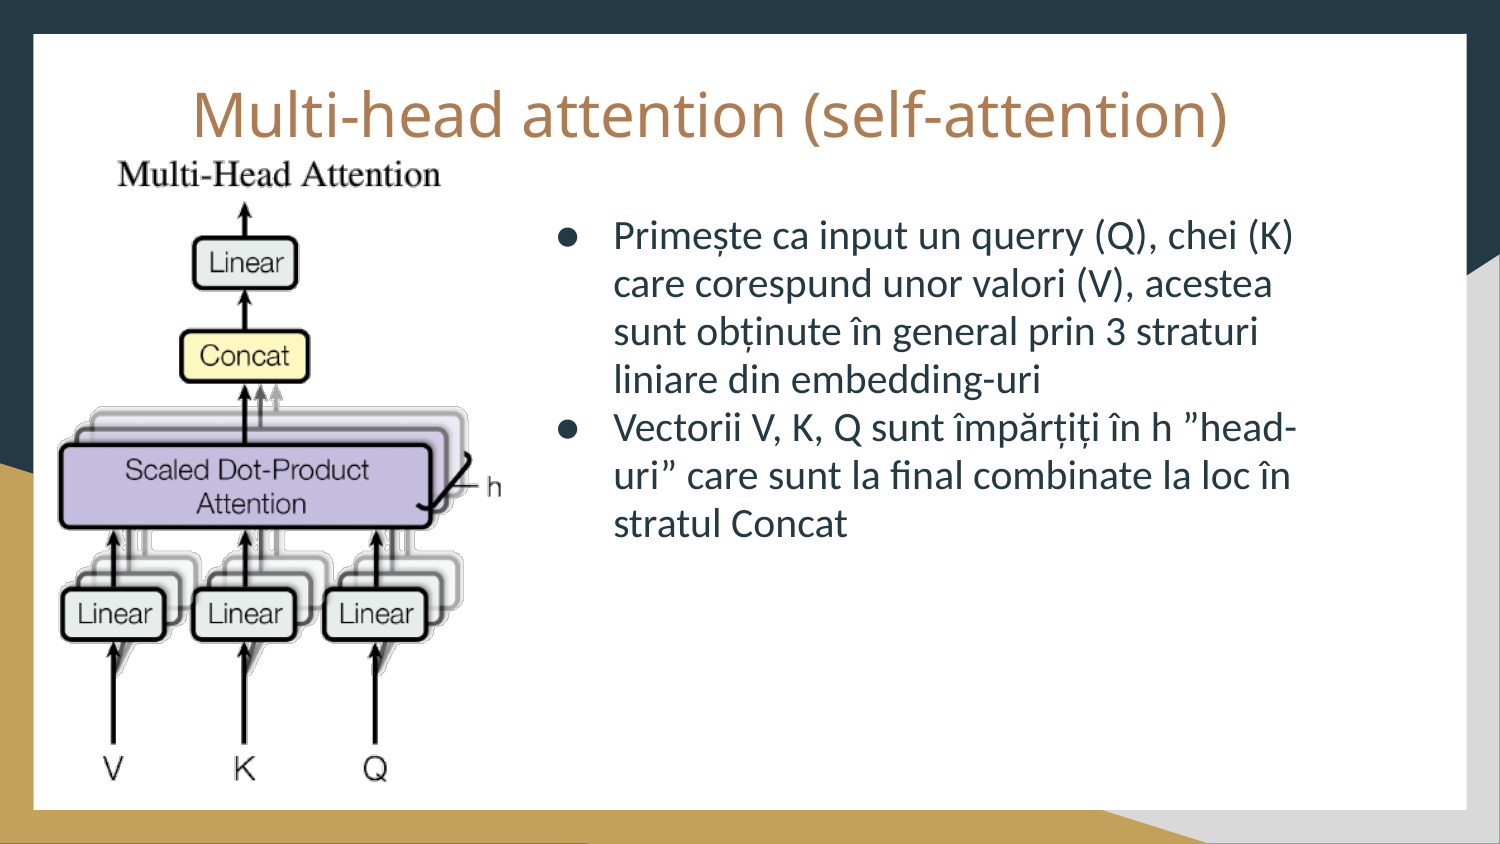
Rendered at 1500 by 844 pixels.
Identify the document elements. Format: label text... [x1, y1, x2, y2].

picture [54, 152, 507, 788]
title Multi-head attention (self-attention) [54, 56, 1366, 172]
list Primește ca input un querry (Q), chei (K) care corespund unor valori (V), acestea sunt obținute în general prin 3 straturi liniare din embedding-uri Vectorii V, K, Q sunt împărțiți în h ”head-uri” care sunt la final combinate la loc în stratul Concat [523, 196, 1366, 729]
